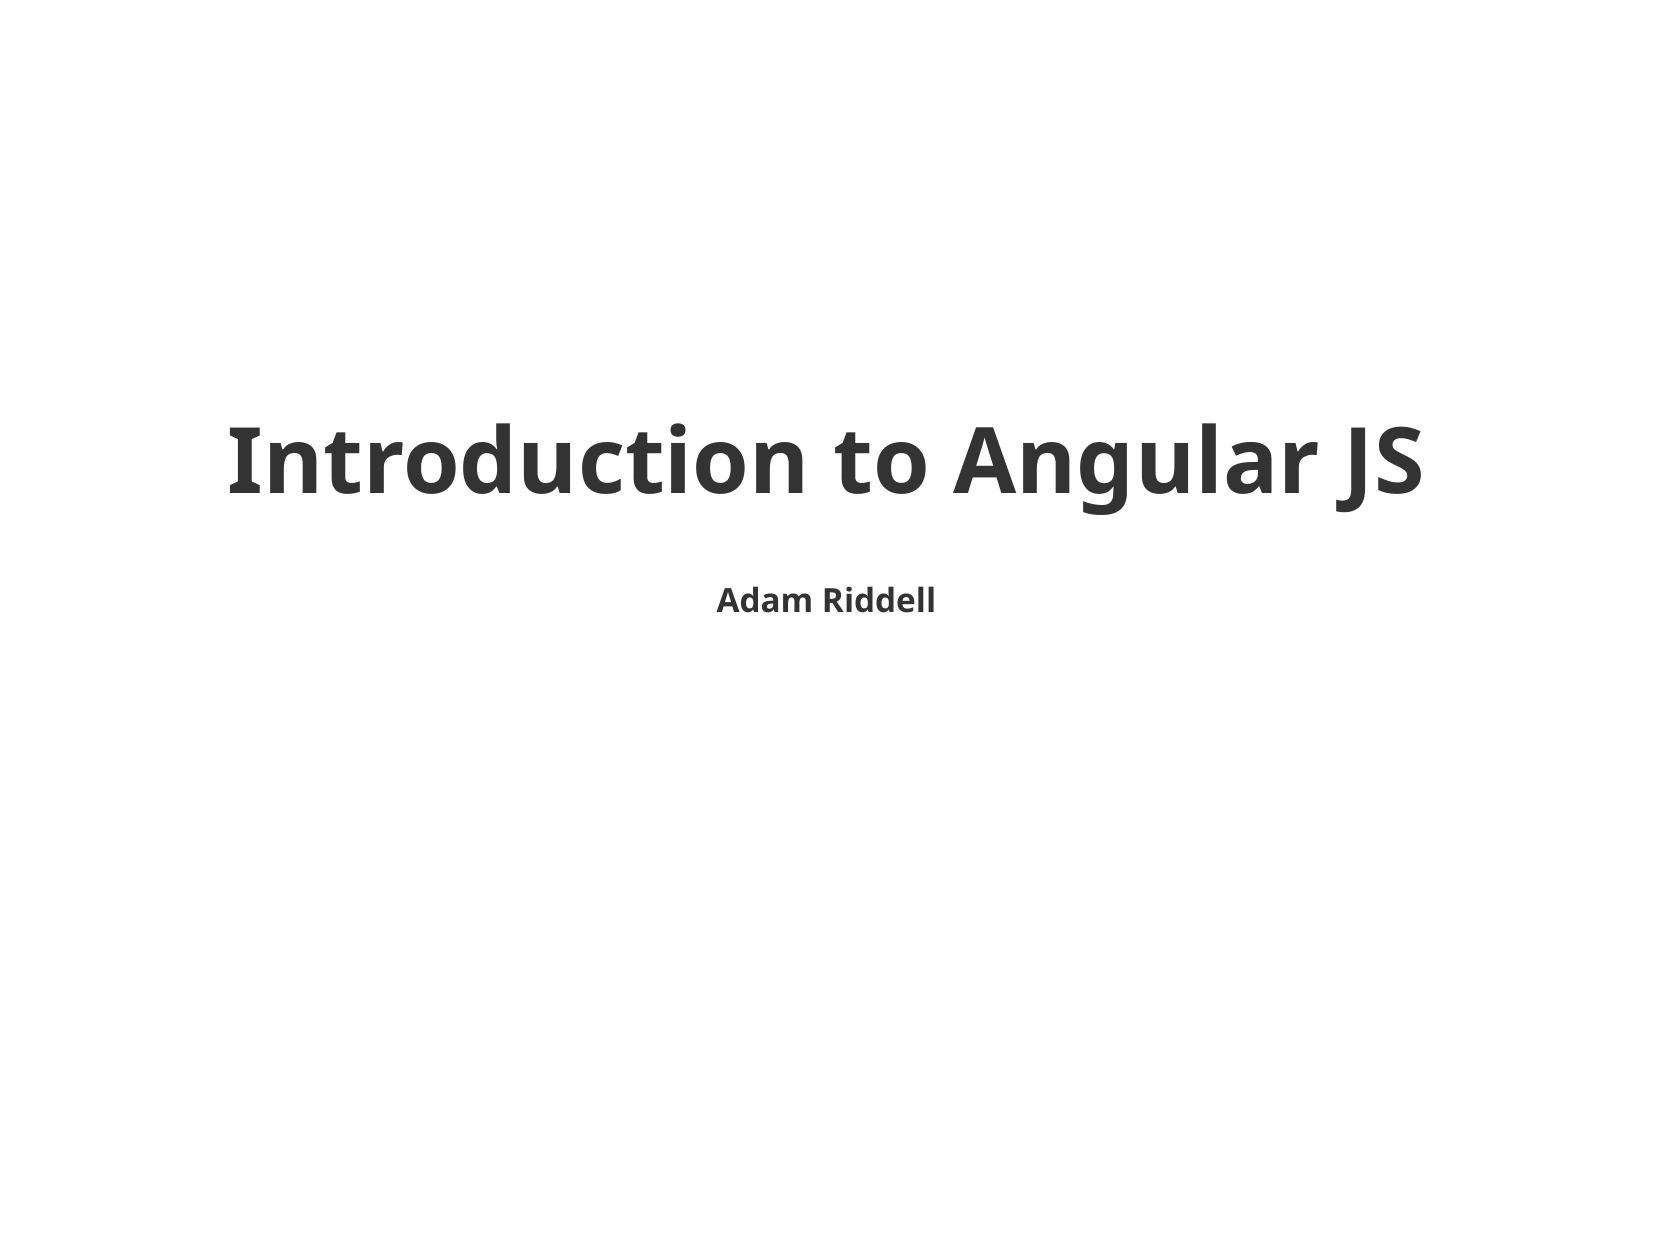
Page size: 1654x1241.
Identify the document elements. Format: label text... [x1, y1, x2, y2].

title Adam Riddell [82, 496, 1571, 704]
title Introduction to Angular JS [82, 354, 1571, 496]
